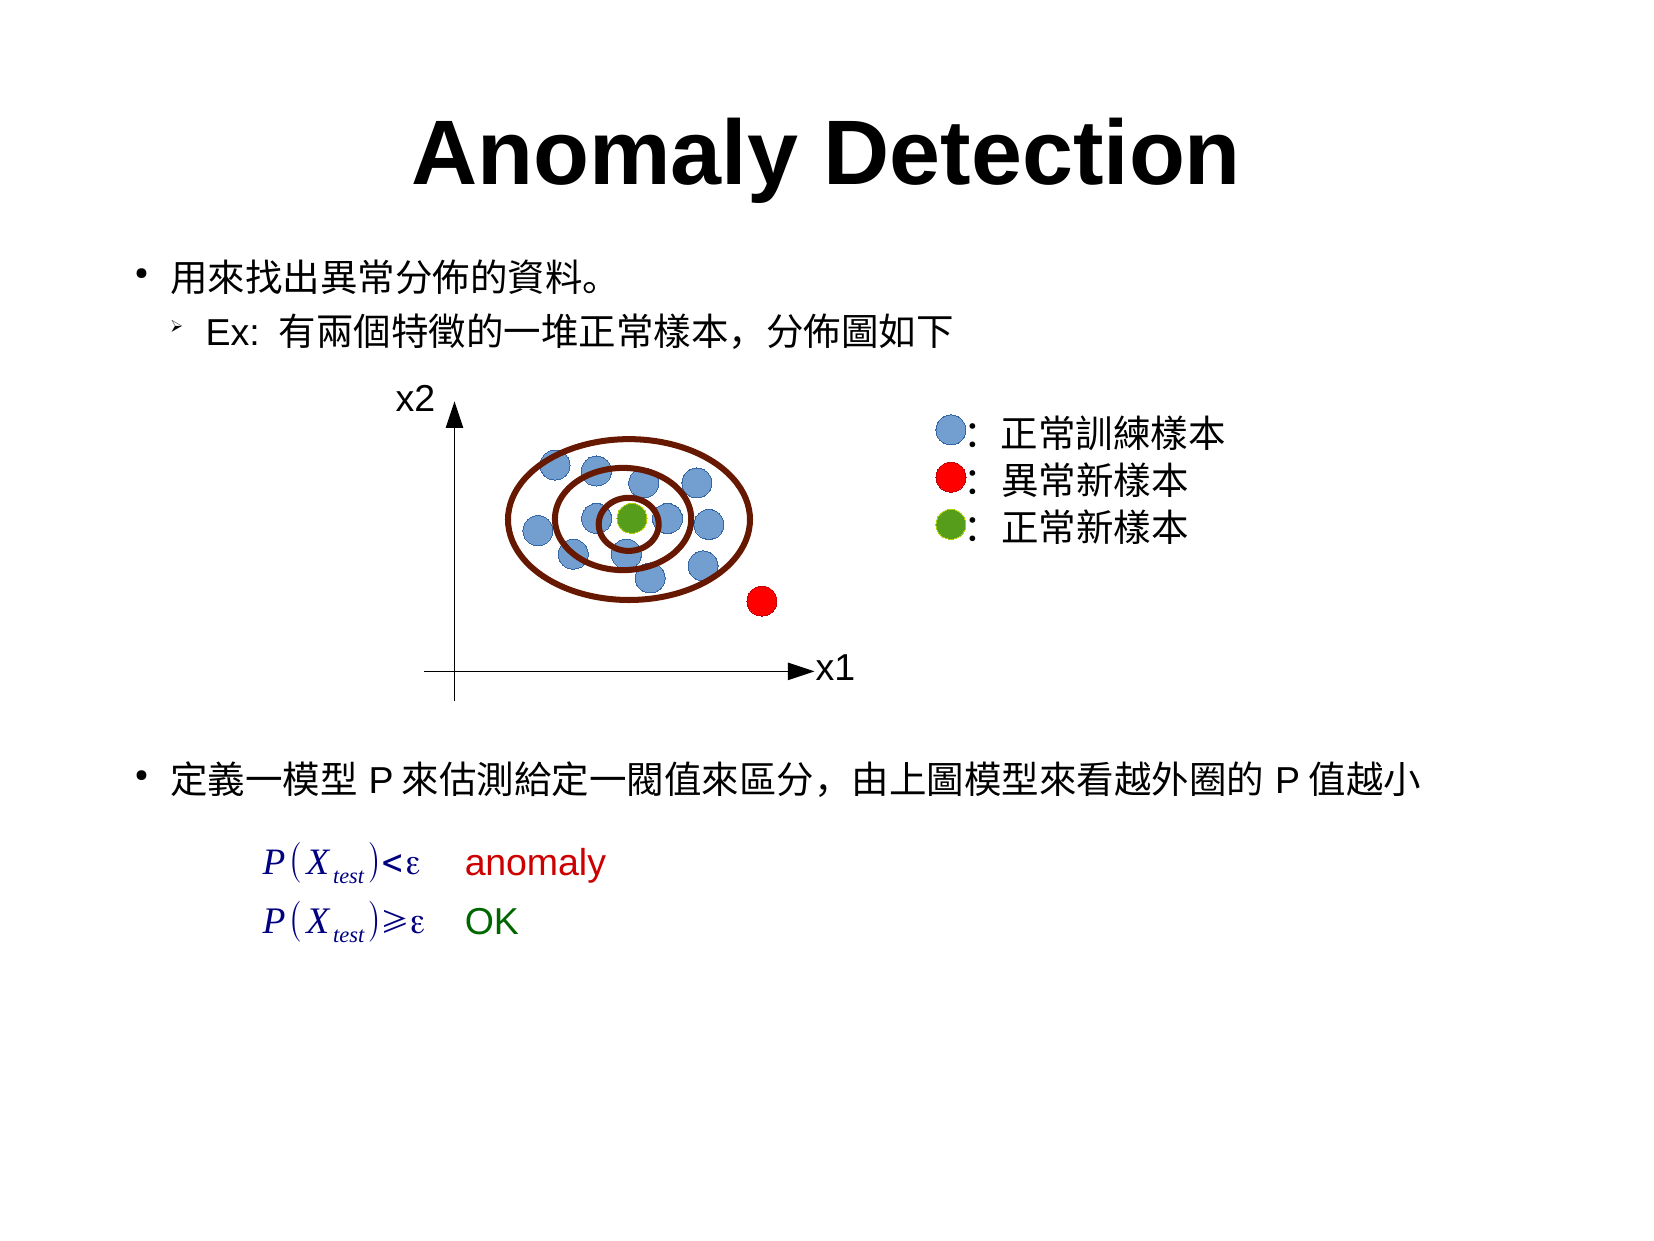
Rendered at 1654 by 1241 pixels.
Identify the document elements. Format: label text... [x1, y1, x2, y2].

text_box [628, 472, 659, 498]
text_box [688, 550, 719, 581]
text_box [585, 472, 612, 487]
text_box OK [450, 893, 534, 950]
text_box [935, 509, 948, 539]
text_box [935, 462, 948, 492]
text_box x1 [800, 639, 871, 696]
text_box [566, 539, 589, 559]
text_box [540, 450, 558, 460]
chart [255, 899, 433, 948]
text_box anomaly [450, 834, 621, 891]
text_box ：正常新樣本 [948, 490, 1204, 556]
text_box [611, 550, 642, 567]
text_box [635, 566, 666, 593]
text_box [558, 546, 584, 570]
text_box 用來找出異常分佈的資料。 Ex: 有兩個特徵的一堆正常樣本，分佈圖如下 [120, 240, 1561, 354]
text_box [935, 415, 948, 445]
text_box ：正常訓練樣本 [948, 396, 1241, 461]
text_box [616, 503, 648, 534]
text_box 定義一模型P來估測給定一閥值來區分，由上圖模型來看越外圈的P值越小 [120, 742, 1561, 807]
text_box [681, 467, 712, 498]
text_box x2 [380, 369, 451, 427]
text_box ：異常新樣本 [948, 443, 1204, 490]
text_box [581, 503, 603, 534]
title Anomaly Detection [82, 49, 1571, 257]
text_box [694, 509, 724, 540]
text_box [615, 539, 639, 547]
text_box [540, 455, 571, 481]
chart [255, 840, 428, 889]
text_box [522, 515, 553, 546]
text_box [602, 510, 612, 532]
text_box [581, 455, 611, 474]
text_box [746, 586, 777, 617]
text_box [657, 503, 683, 534]
